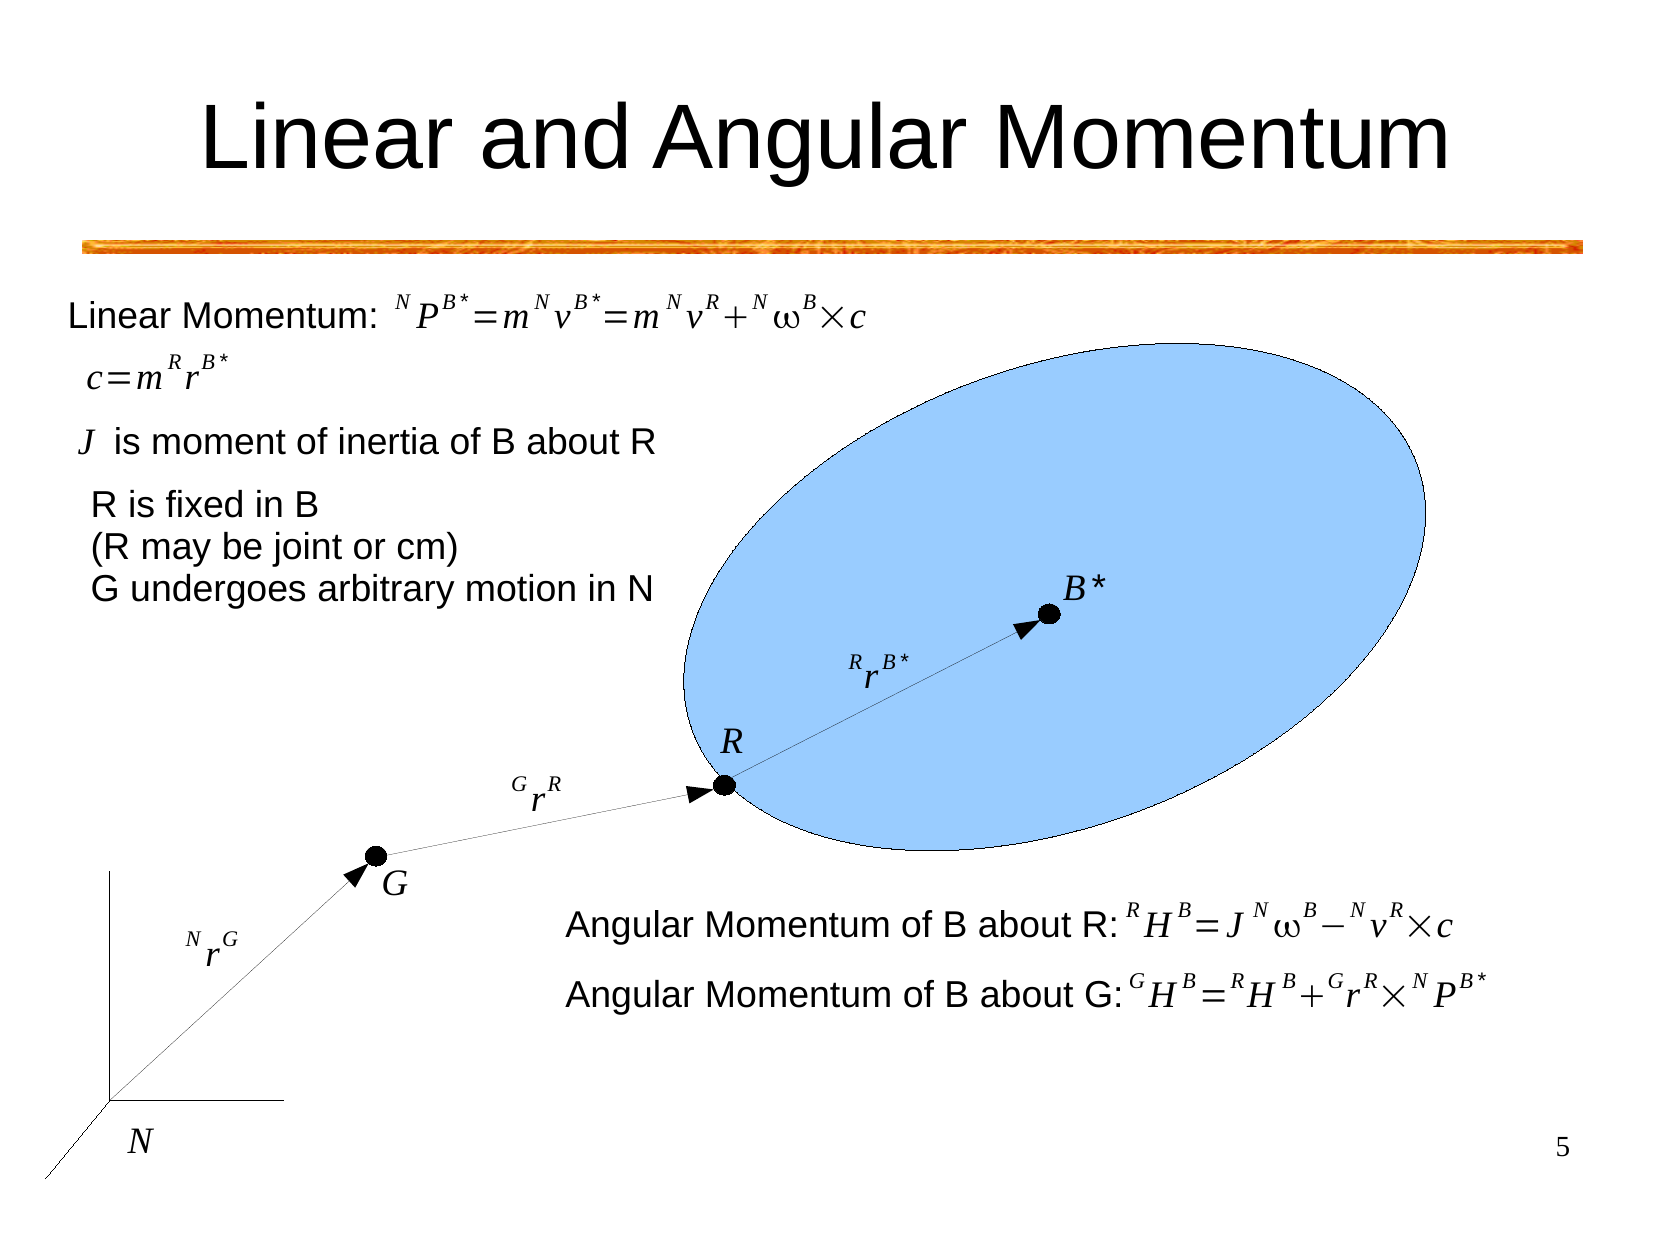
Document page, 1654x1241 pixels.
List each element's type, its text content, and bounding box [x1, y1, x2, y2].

chart [118, 1119, 159, 1162]
chart [61, 289, 872, 340]
chart [711, 720, 749, 762]
picture [82, 240, 1583, 254]
text_box [683, 343, 1426, 851]
chart [68, 421, 665, 464]
chart [505, 771, 568, 819]
chart [841, 649, 915, 697]
chart [557, 968, 1493, 1016]
chart [78, 349, 234, 397]
title Linear and Angular Momentum [82, 56, 1571, 218]
text_box [365, 846, 387, 866]
chart [375, 862, 414, 904]
chart [1053, 566, 1112, 609]
text_box R is fixed in B (R may be joint or cm) G undergoes arbitrary motion in N [75, 475, 671, 617]
chart [178, 927, 245, 974]
chart [557, 897, 1459, 949]
chart [588, 803, 707, 863]
